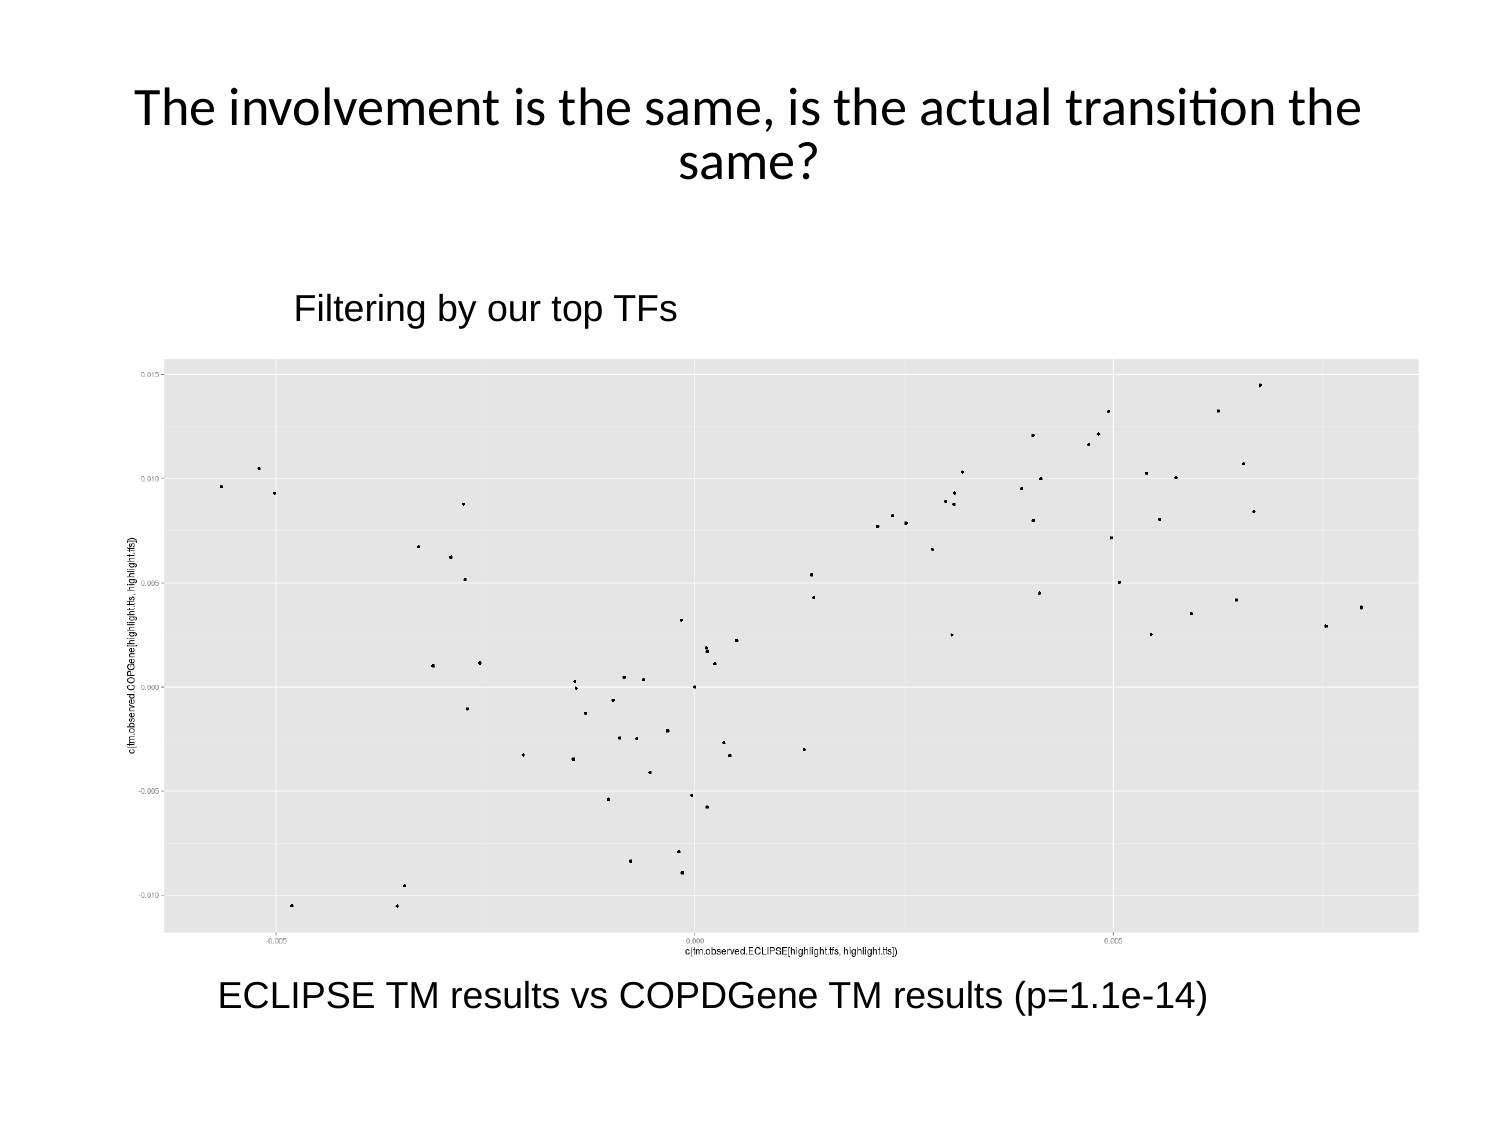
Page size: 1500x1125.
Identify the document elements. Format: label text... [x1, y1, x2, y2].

text_box Filtering by our top TFs [279, 280, 694, 338]
title The involvement is the same, is the actual transition the same? [75, 45, 1425, 233]
picture [116, 344, 1433, 965]
text_box ECLIPSE TM results vs COPDGene TM results (p=1.1e-14) [202, 966, 1224, 1024]
